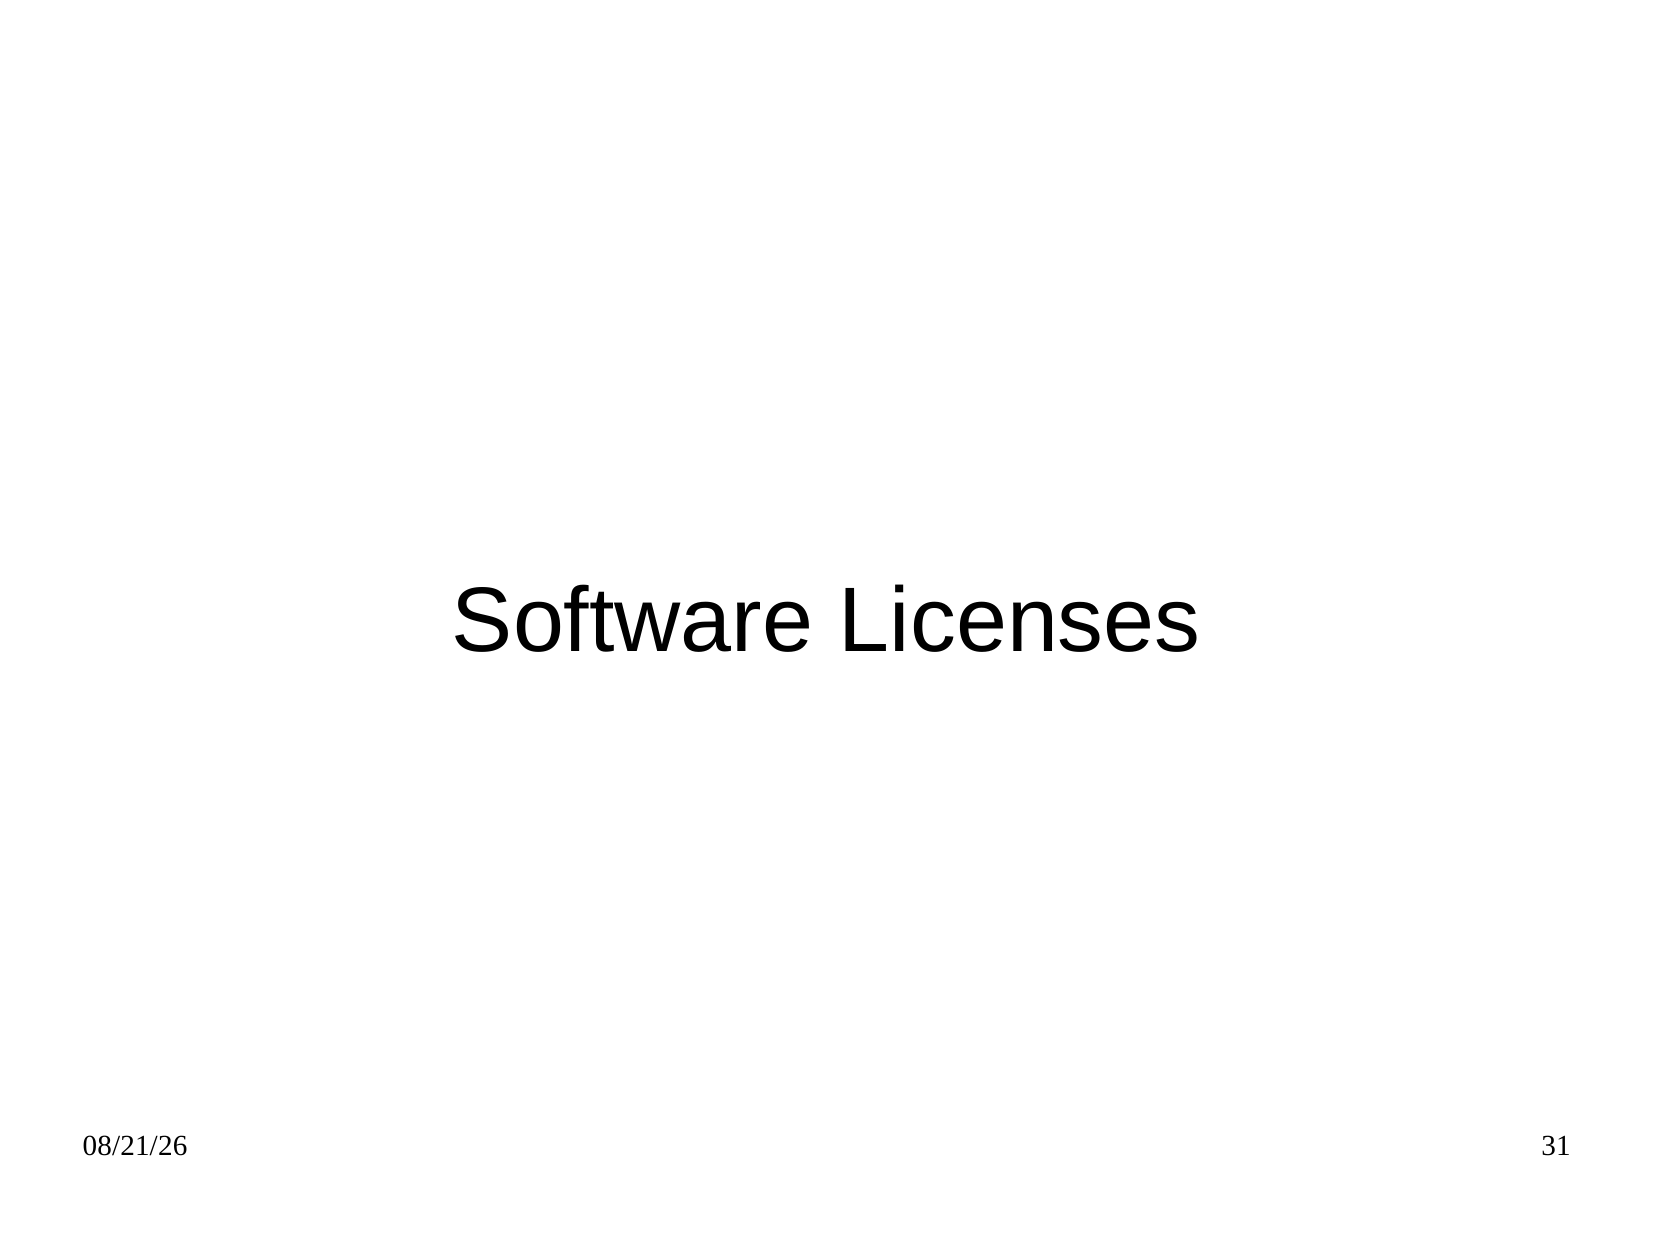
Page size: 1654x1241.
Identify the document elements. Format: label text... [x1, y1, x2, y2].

title Software Licenses [82, 516, 1571, 723]
